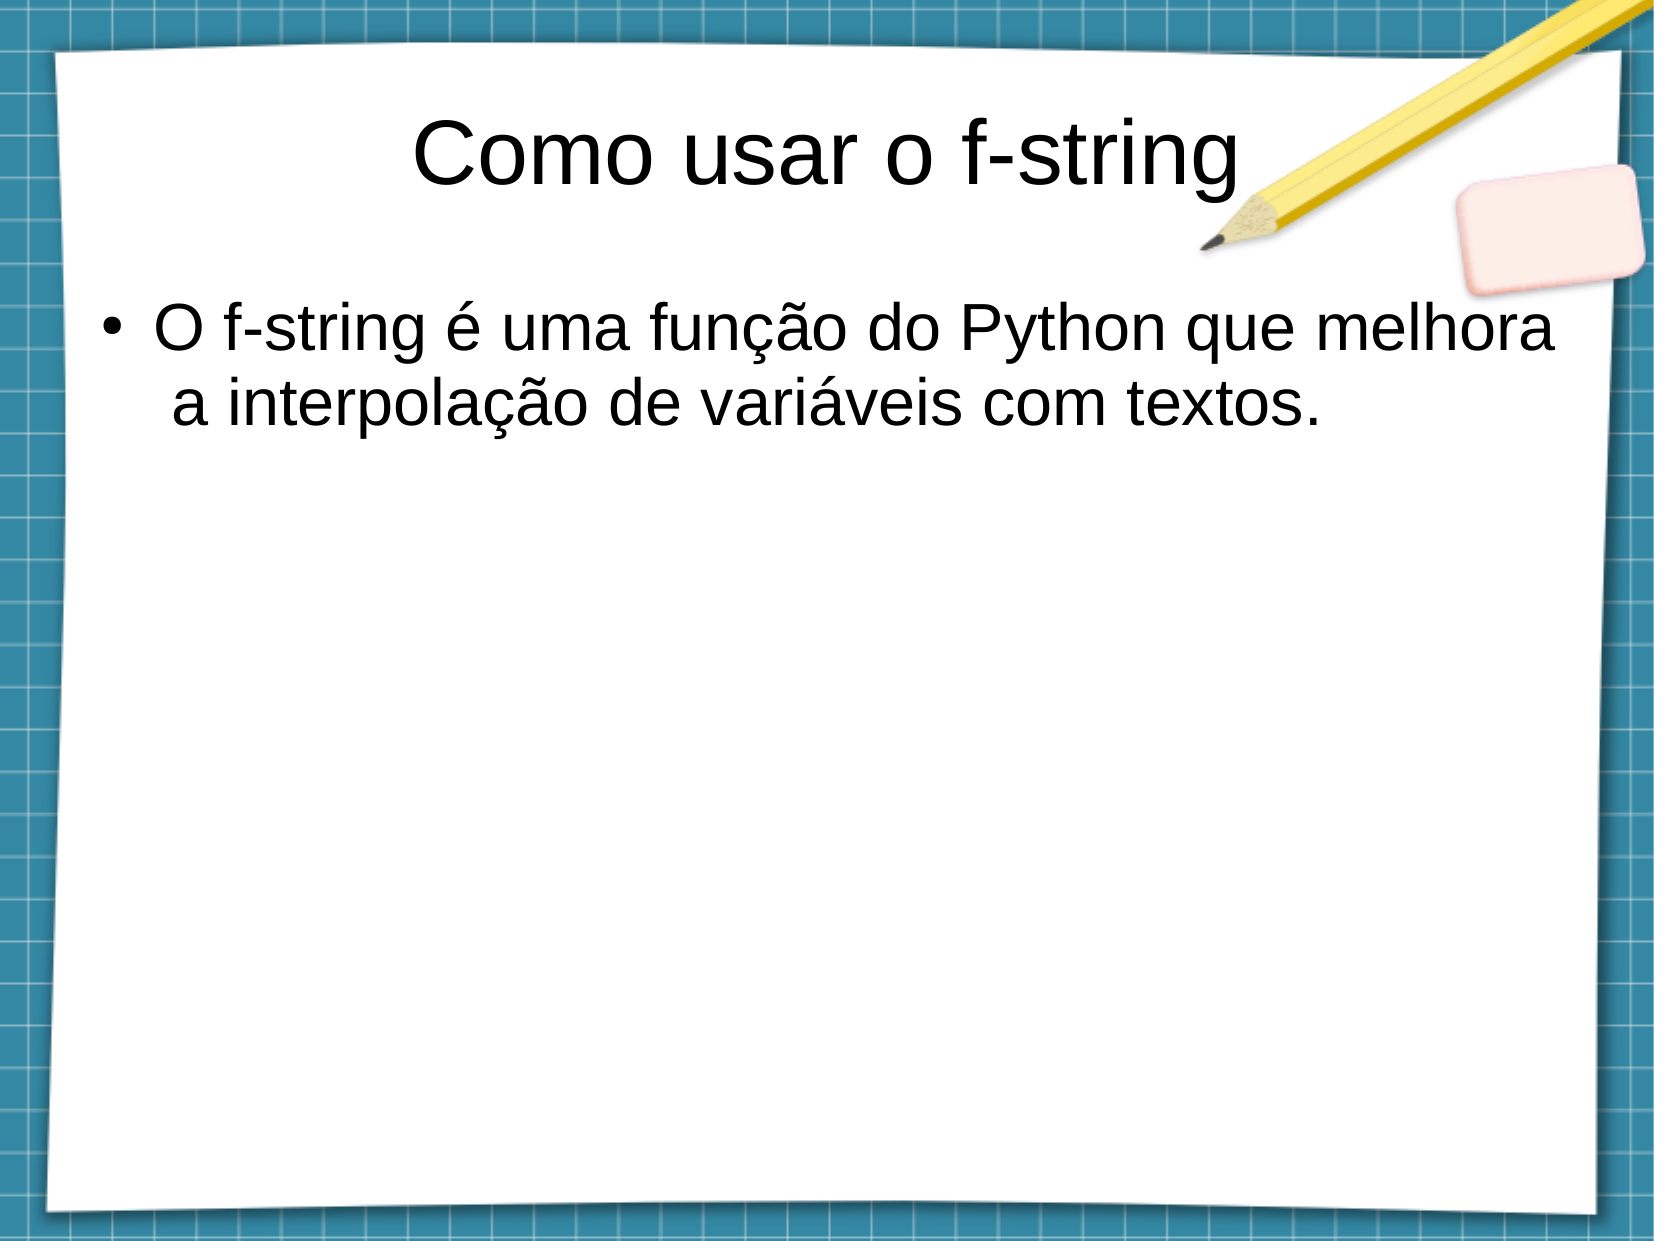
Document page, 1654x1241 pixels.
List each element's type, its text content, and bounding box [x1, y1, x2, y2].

title Como usar o f-string [82, 49, 1571, 257]
list O f-string é uma função do Python que melhora a interpolação de variáveis com textos. [82, 290, 1571, 1010]
picture [0, 0, 1654, 1241]
